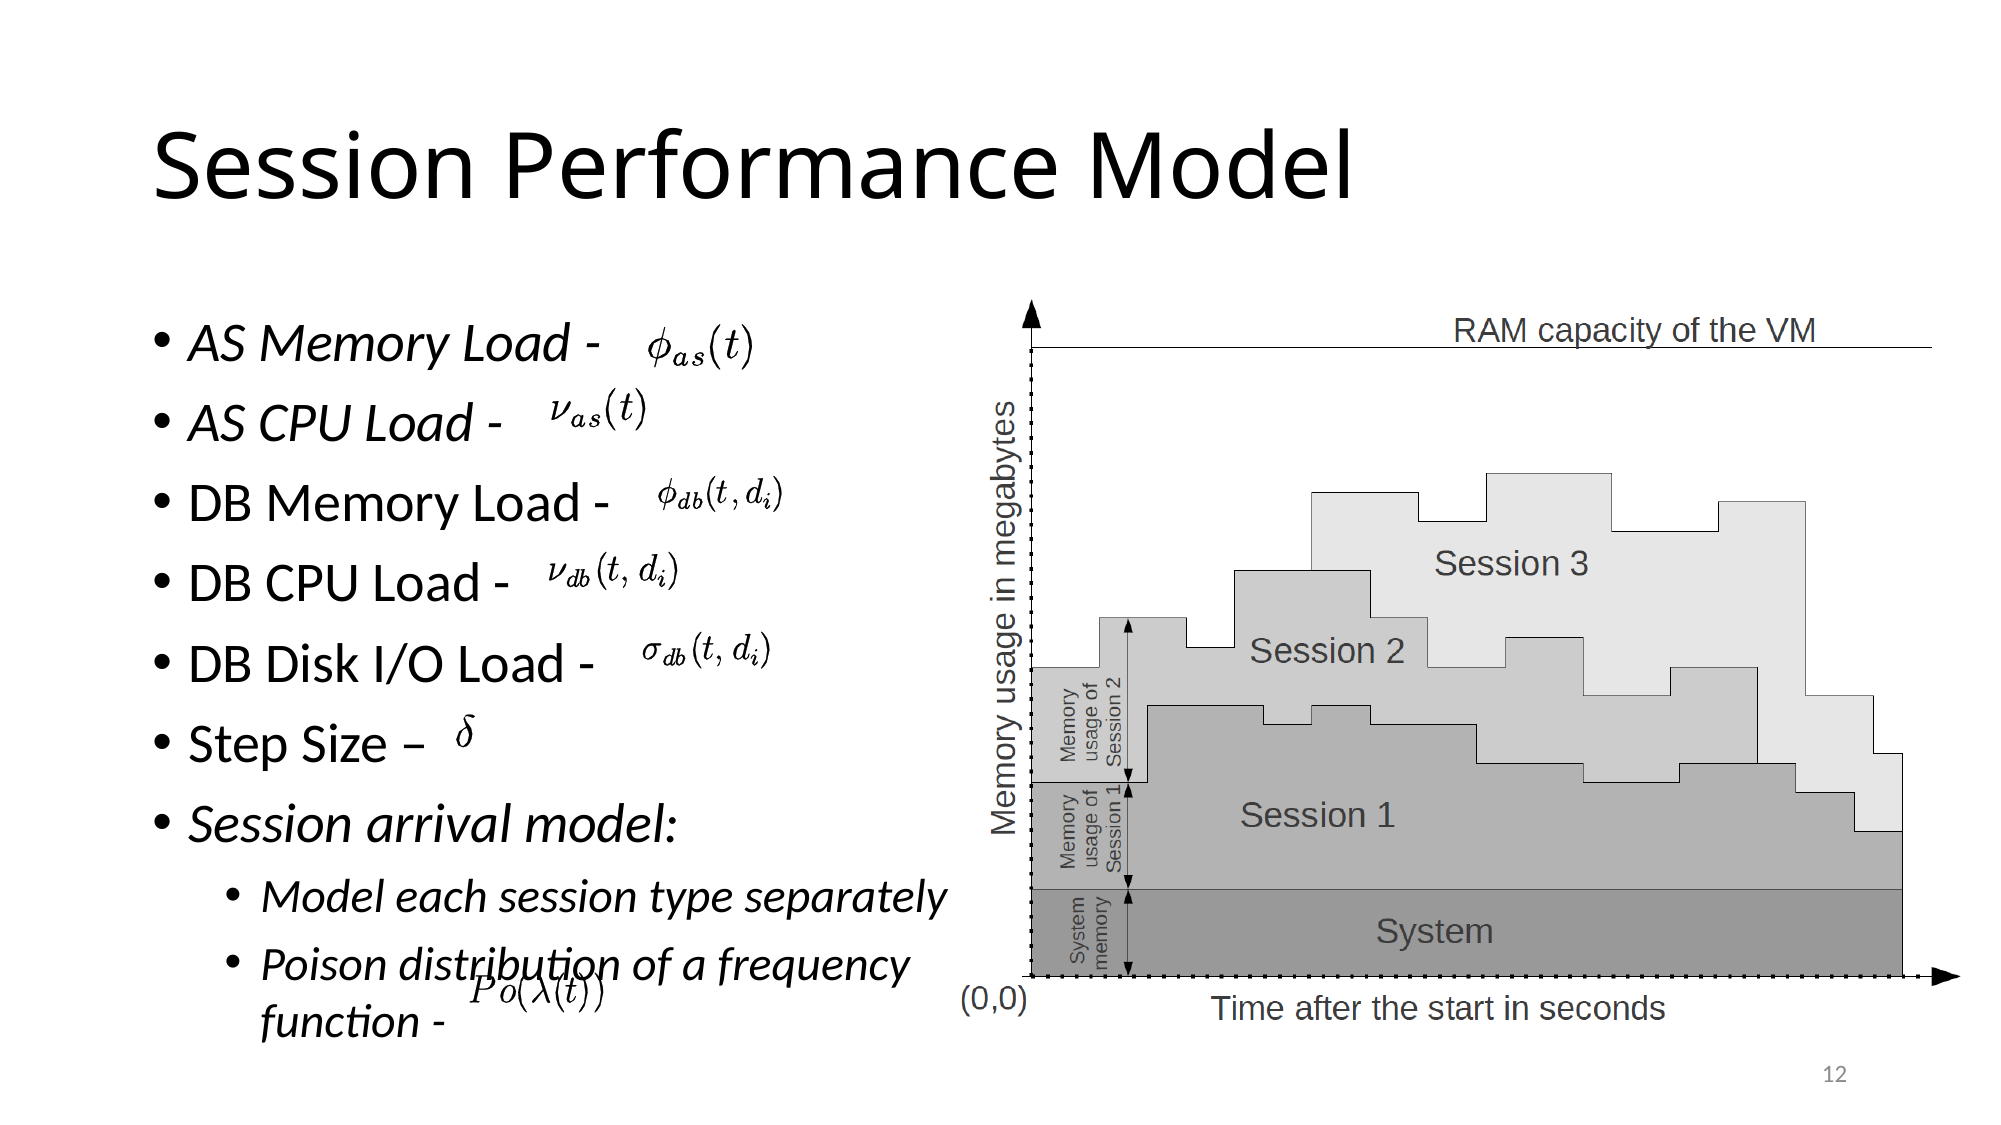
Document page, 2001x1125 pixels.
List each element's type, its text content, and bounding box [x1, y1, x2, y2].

title Session Performance Model [137, 59, 1863, 278]
list AS Memory Load - AS CPU Load - DB Memory Load - DB CPU Load - DB Disk I/O Load - Step Size – Session arrival model: Model each session type separately Poison distribution of a frequency function - [137, 305, 969, 1064]
picture [527, 296, 804, 690]
slide_number <number> [1412, 1042, 1863, 1103]
picture [955, 293, 1961, 1031]
picture [427, 687, 503, 780]
picture [448, 948, 629, 1036]
